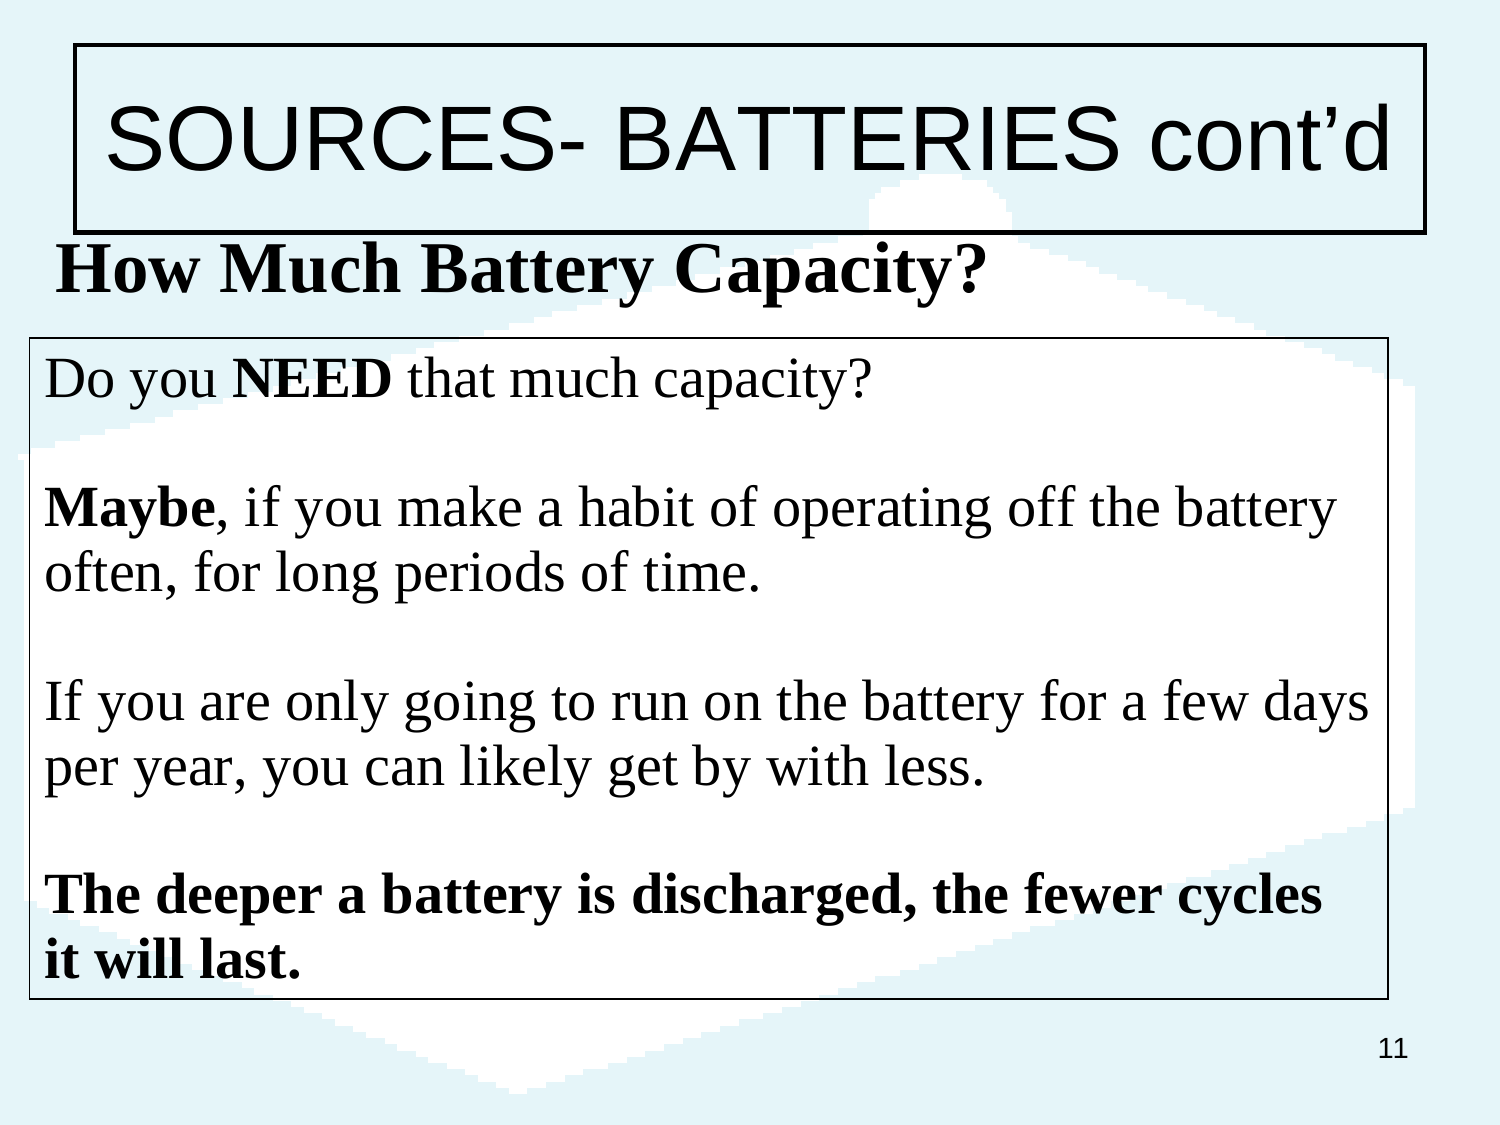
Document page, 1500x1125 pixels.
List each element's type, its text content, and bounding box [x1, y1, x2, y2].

picture [0, 125, 1447, 1108]
title SOURCES- BATTERIES cont’d [75, 45, 1426, 233]
text_box How Much Battery Capacity? [41, 219, 1412, 317]
text_box Do you NEED that much capacity? Maybe, if you make a habit of operating off the battery often, for long periods of time. If you are only going to run on the battery for a few days per year, you can likely get by with less. The deeper a battery is discharged, the fewer cycles it will last. [29, 337, 1388, 999]
